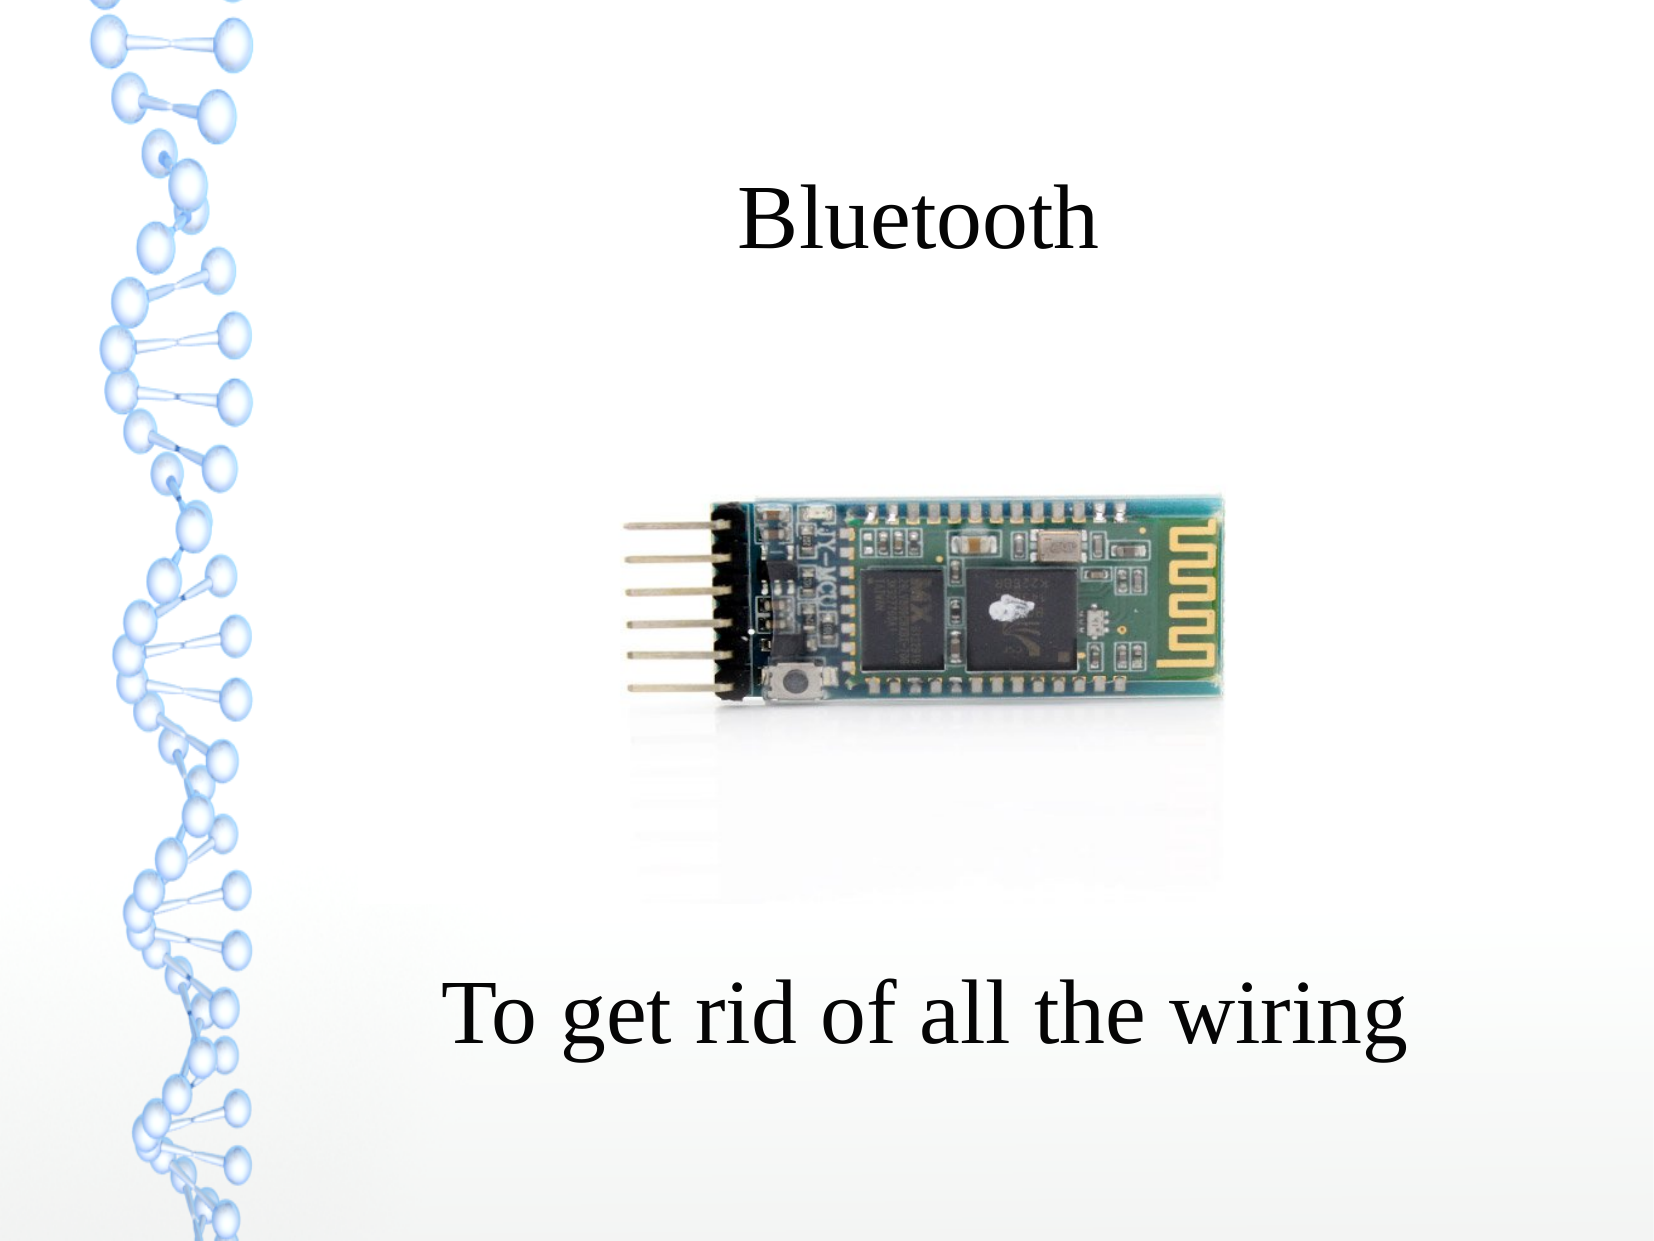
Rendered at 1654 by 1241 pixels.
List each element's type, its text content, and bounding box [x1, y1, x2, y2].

title Bluetooth [255, 90, 1584, 346]
picture [0, 0, 1654, 1241]
title To get rid of all the wiring [261, 930, 1591, 1096]
